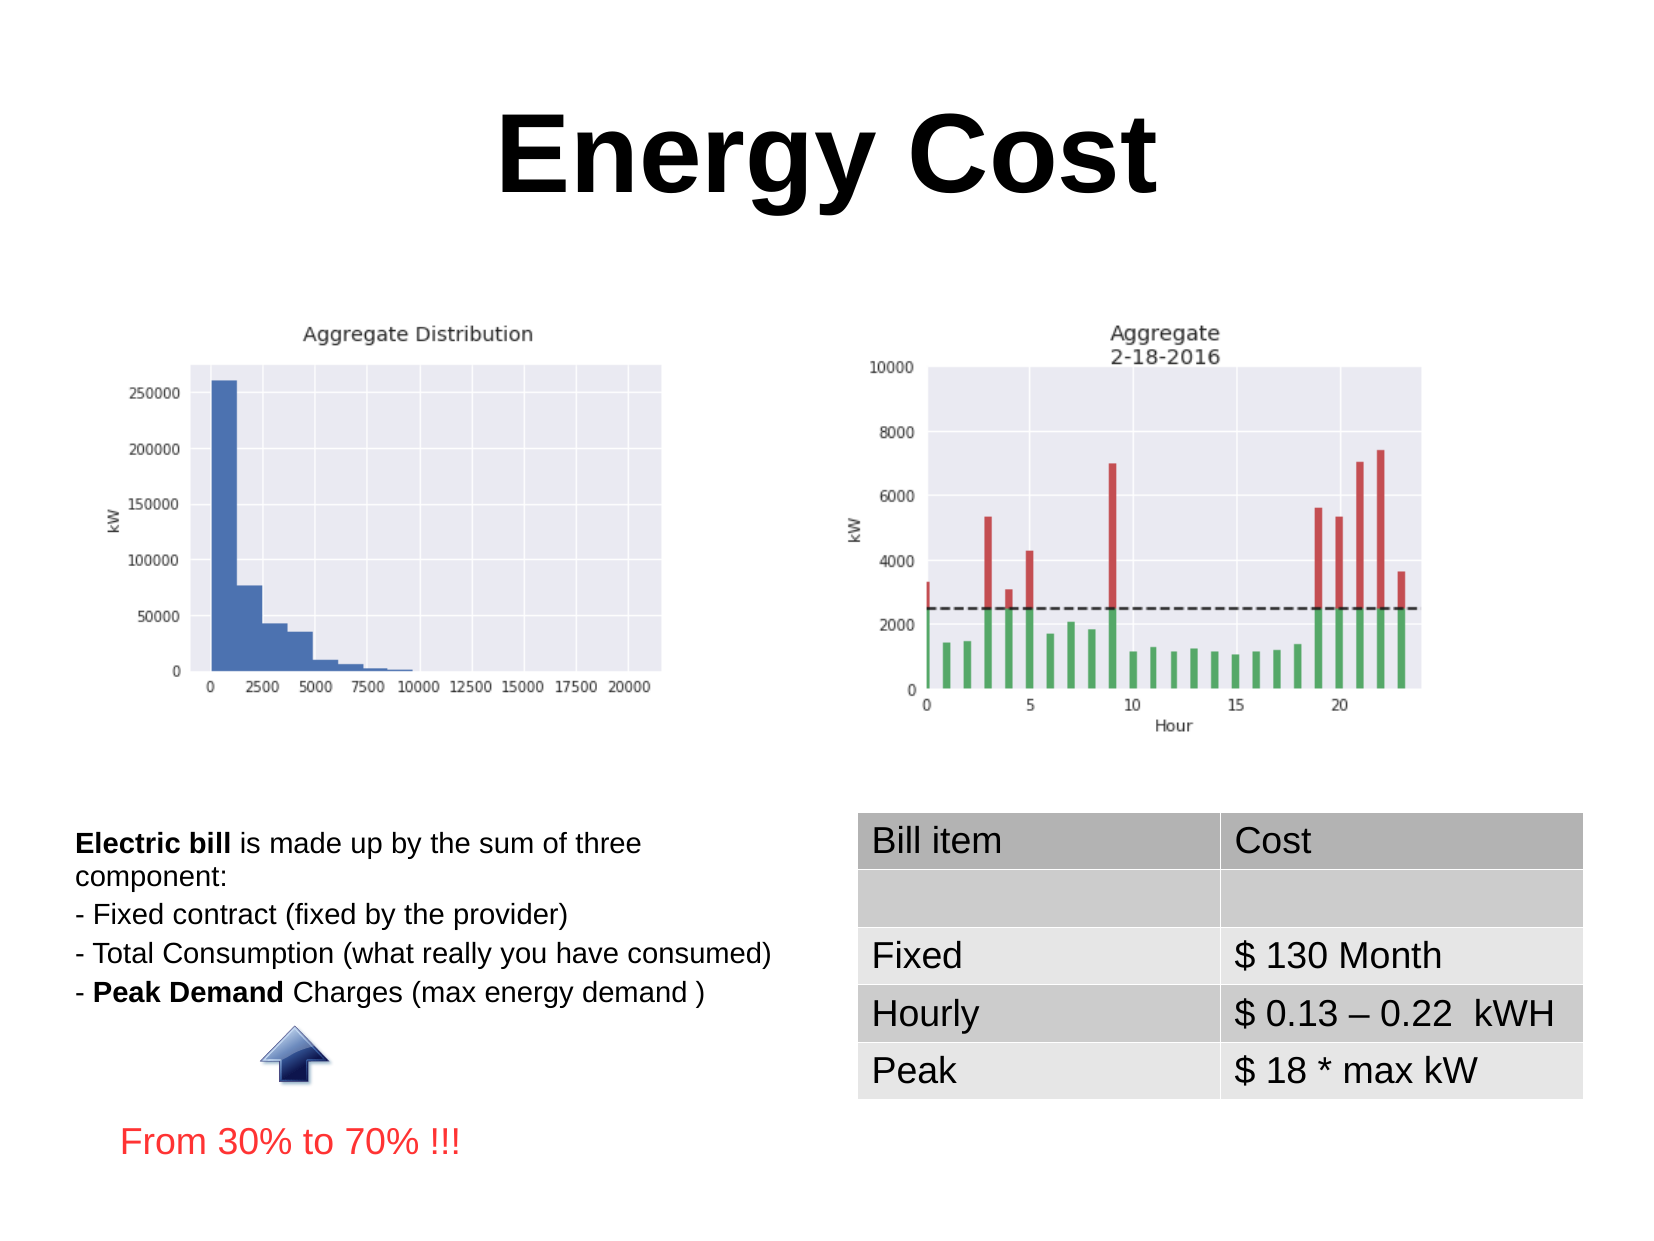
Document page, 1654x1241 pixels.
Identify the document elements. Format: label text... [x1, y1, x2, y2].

picture [838, 314, 1432, 745]
list Electric bill is made up by the sum of three component: - Fixed contract (fixed by the provider) - Total Consumption (what really you have consumed) - Peak Demand Charges (max energy demand ) [75, 826, 802, 1171]
table_header Bill item [858, 813, 1220, 869]
title Energy Cost [82, 49, 1571, 257]
table_cell $ 0.13 – 0.22 kWH [1221, 985, 1583, 1042]
table_cell [1221, 870, 1583, 927]
table_cell Hourly [858, 985, 1220, 1042]
table_header Cost [1221, 813, 1583, 869]
table_cell $ 130 Month [1221, 928, 1583, 984]
table_cell Peak [858, 1043, 1220, 1099]
table_cell $ 18 * max kW [1221, 1043, 1583, 1099]
picture [255, 1020, 339, 1092]
table_cell Fixed [858, 928, 1220, 984]
picture [98, 316, 670, 706]
table_cell [858, 870, 1220, 927]
text_box From 30% to 70% !!! [105, 1113, 496, 1171]
